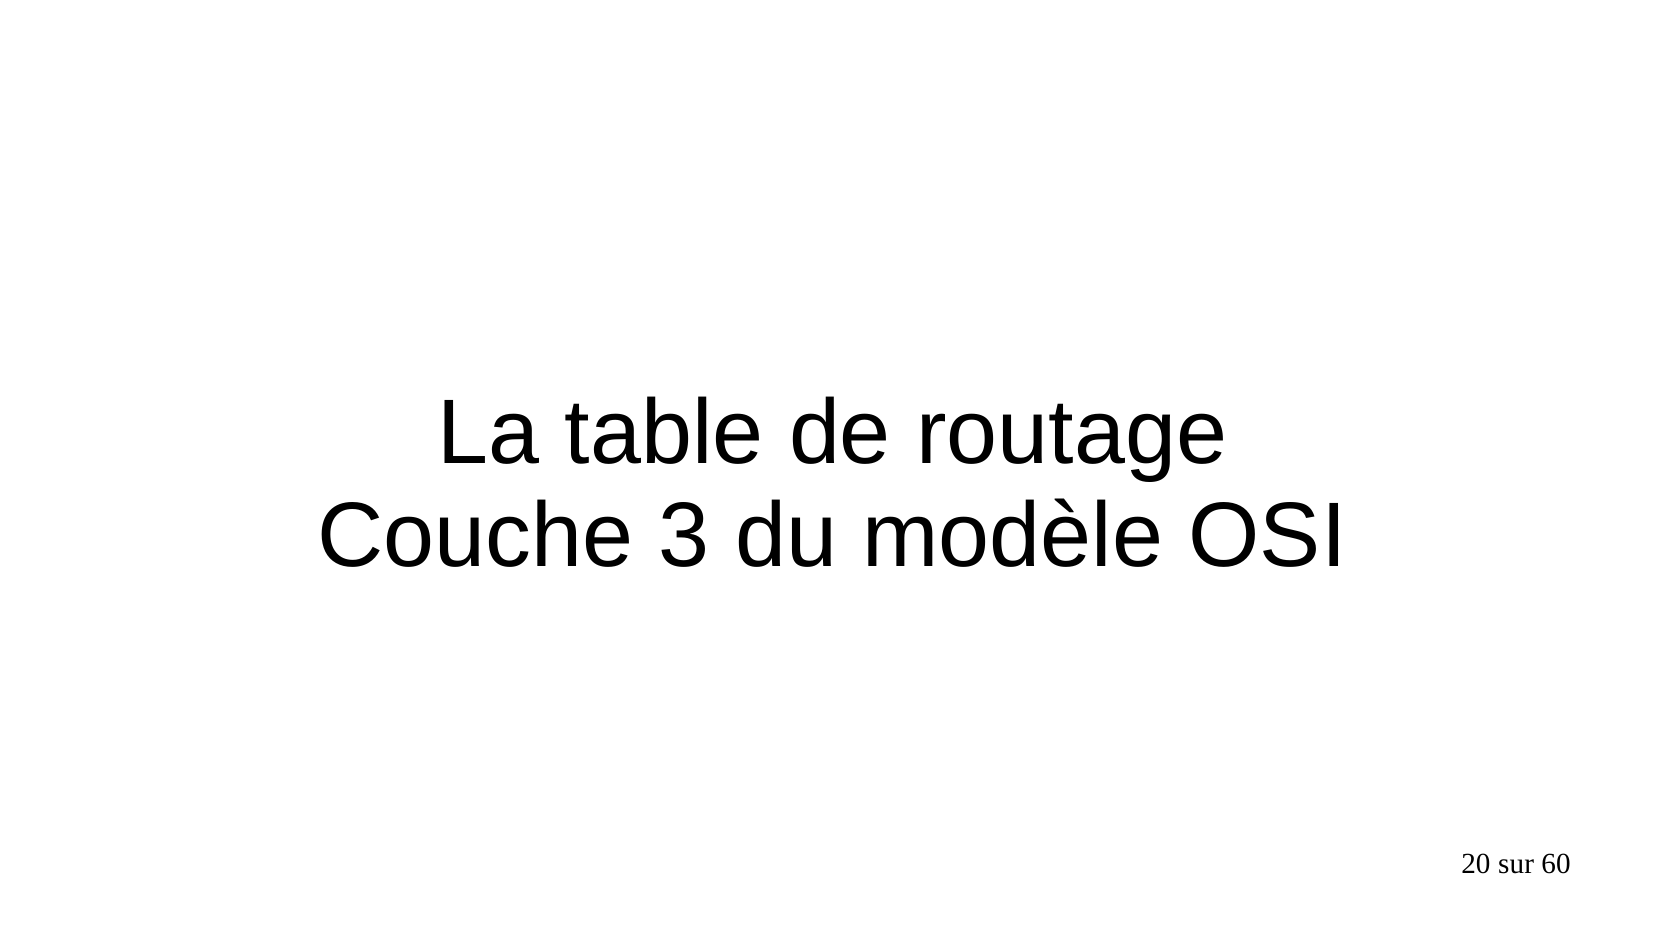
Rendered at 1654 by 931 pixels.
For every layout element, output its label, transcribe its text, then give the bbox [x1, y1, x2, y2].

title La table de routage Couche 3 du modèle OSI [88, 380, 1577, 586]
